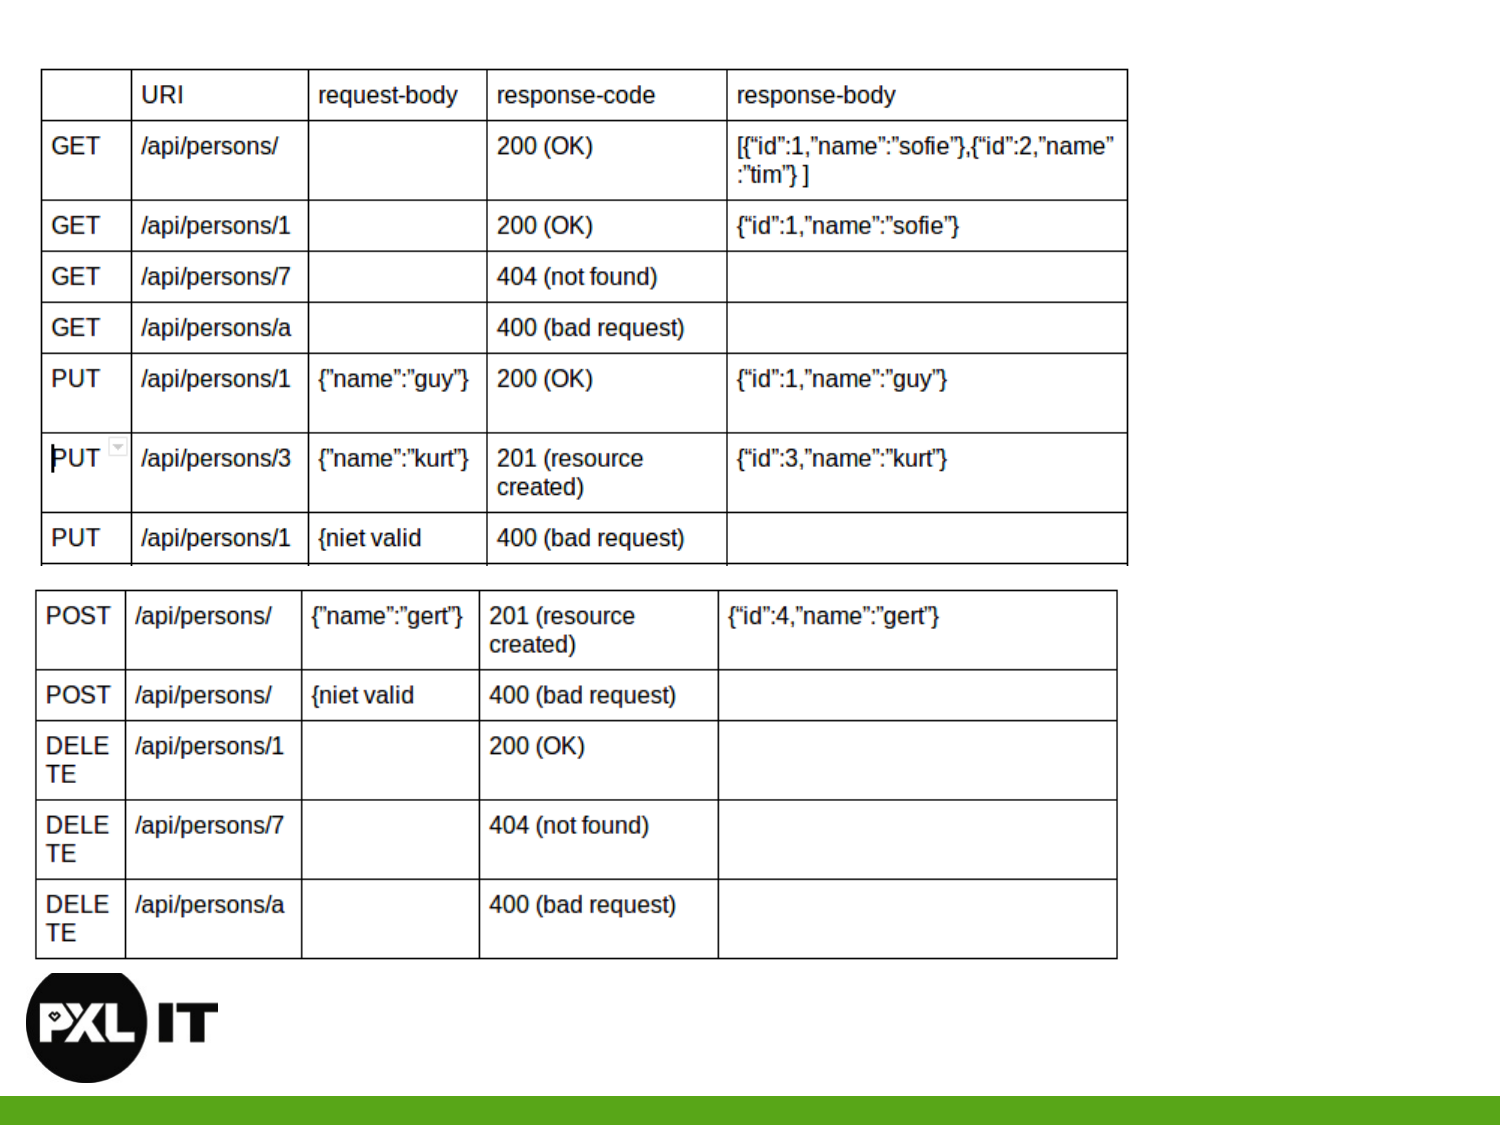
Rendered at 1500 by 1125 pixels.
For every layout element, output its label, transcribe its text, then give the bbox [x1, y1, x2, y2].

picture [19, 578, 1127, 1083]
text_box HTTP [0, 36, 1443, 162]
picture [20, 42, 1133, 566]
